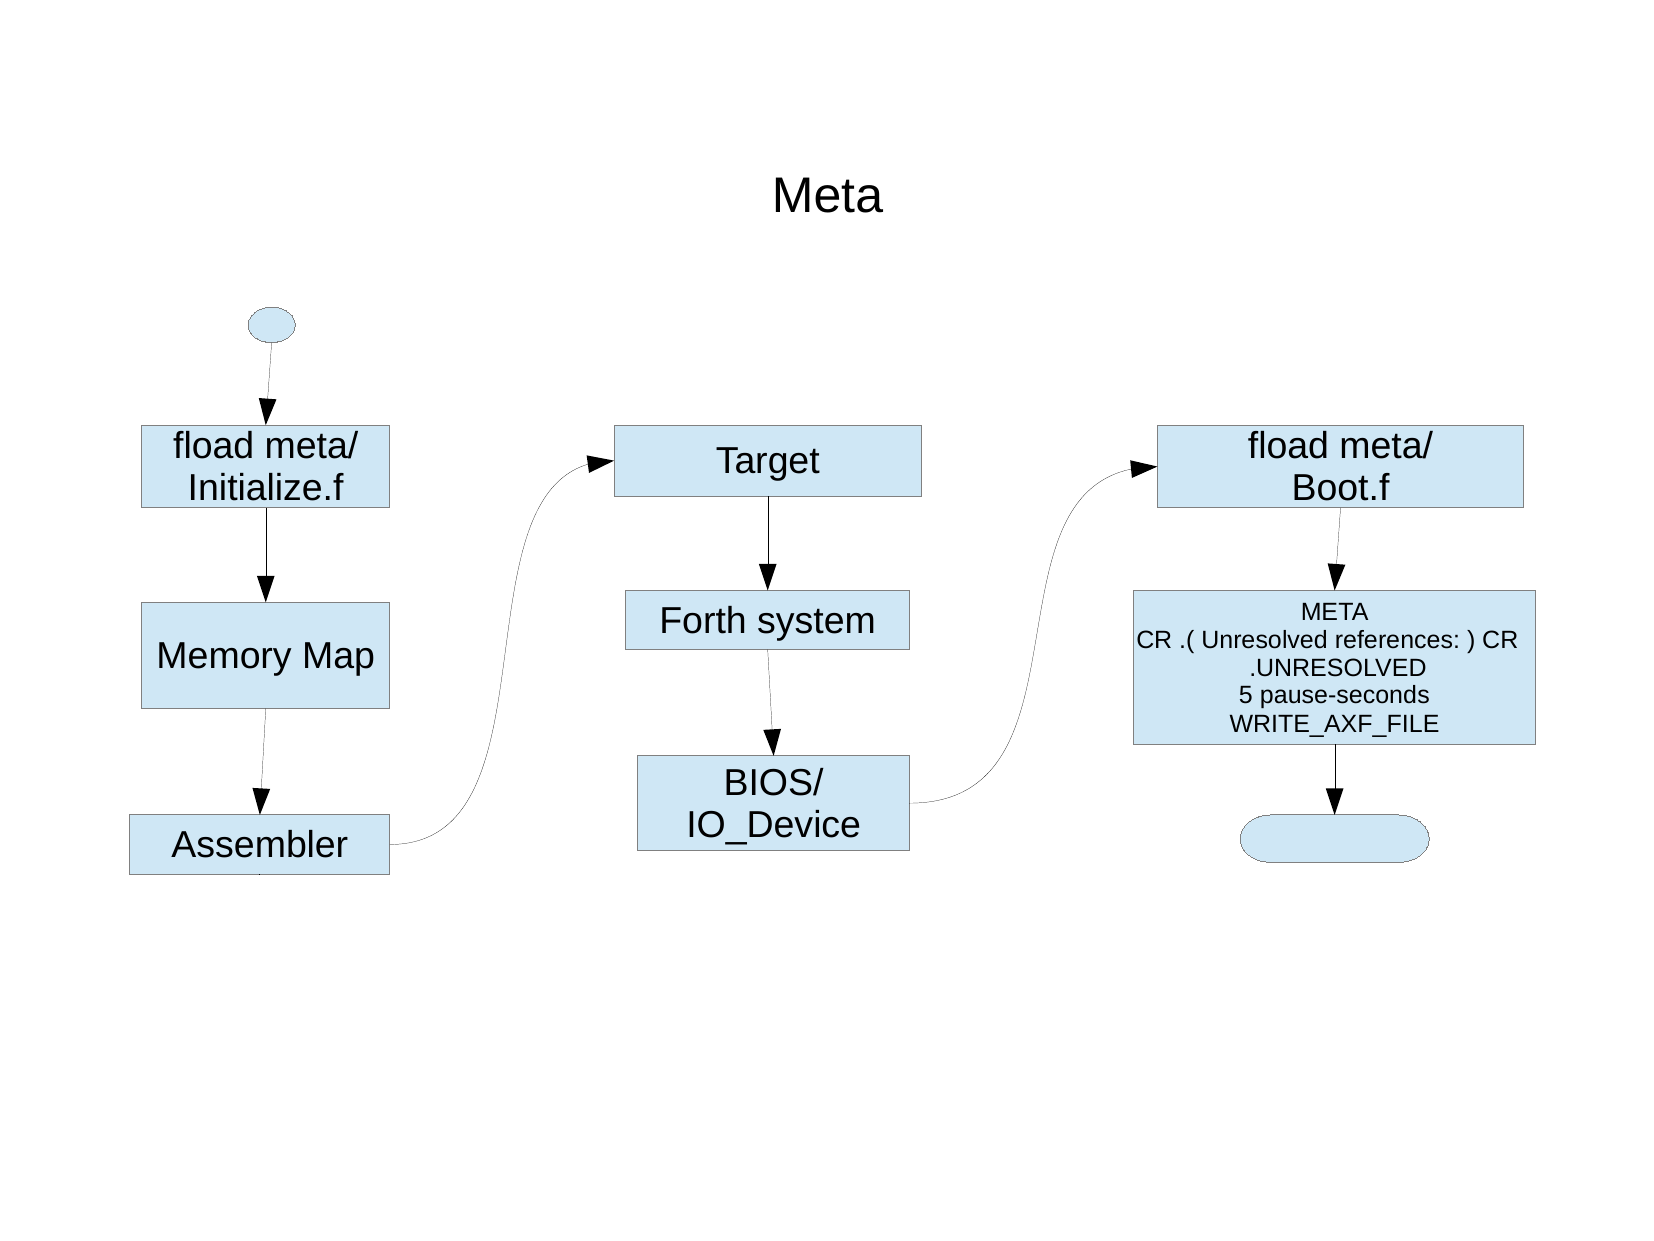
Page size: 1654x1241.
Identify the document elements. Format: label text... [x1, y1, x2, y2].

text_box Assembler [129, 814, 390, 875]
text_box fload meta/ Initialize.f [141, 425, 390, 508]
text_box Forth system [625, 590, 910, 650]
title Meta [121, 91, 1534, 299]
text_box [248, 307, 296, 343]
text_box [1240, 814, 1430, 863]
text_box Target [614, 425, 922, 497]
text_box fload meta/ Boot.f [1157, 425, 1524, 508]
text_box META CR .( Unresolved references: ) CR .UNRESOLVED 5 pause-seconds WRITE_AXF_FILE [1133, 590, 1536, 745]
text_box BIOS/ IO_Device [637, 755, 910, 851]
text_box Memory Map [141, 602, 390, 709]
